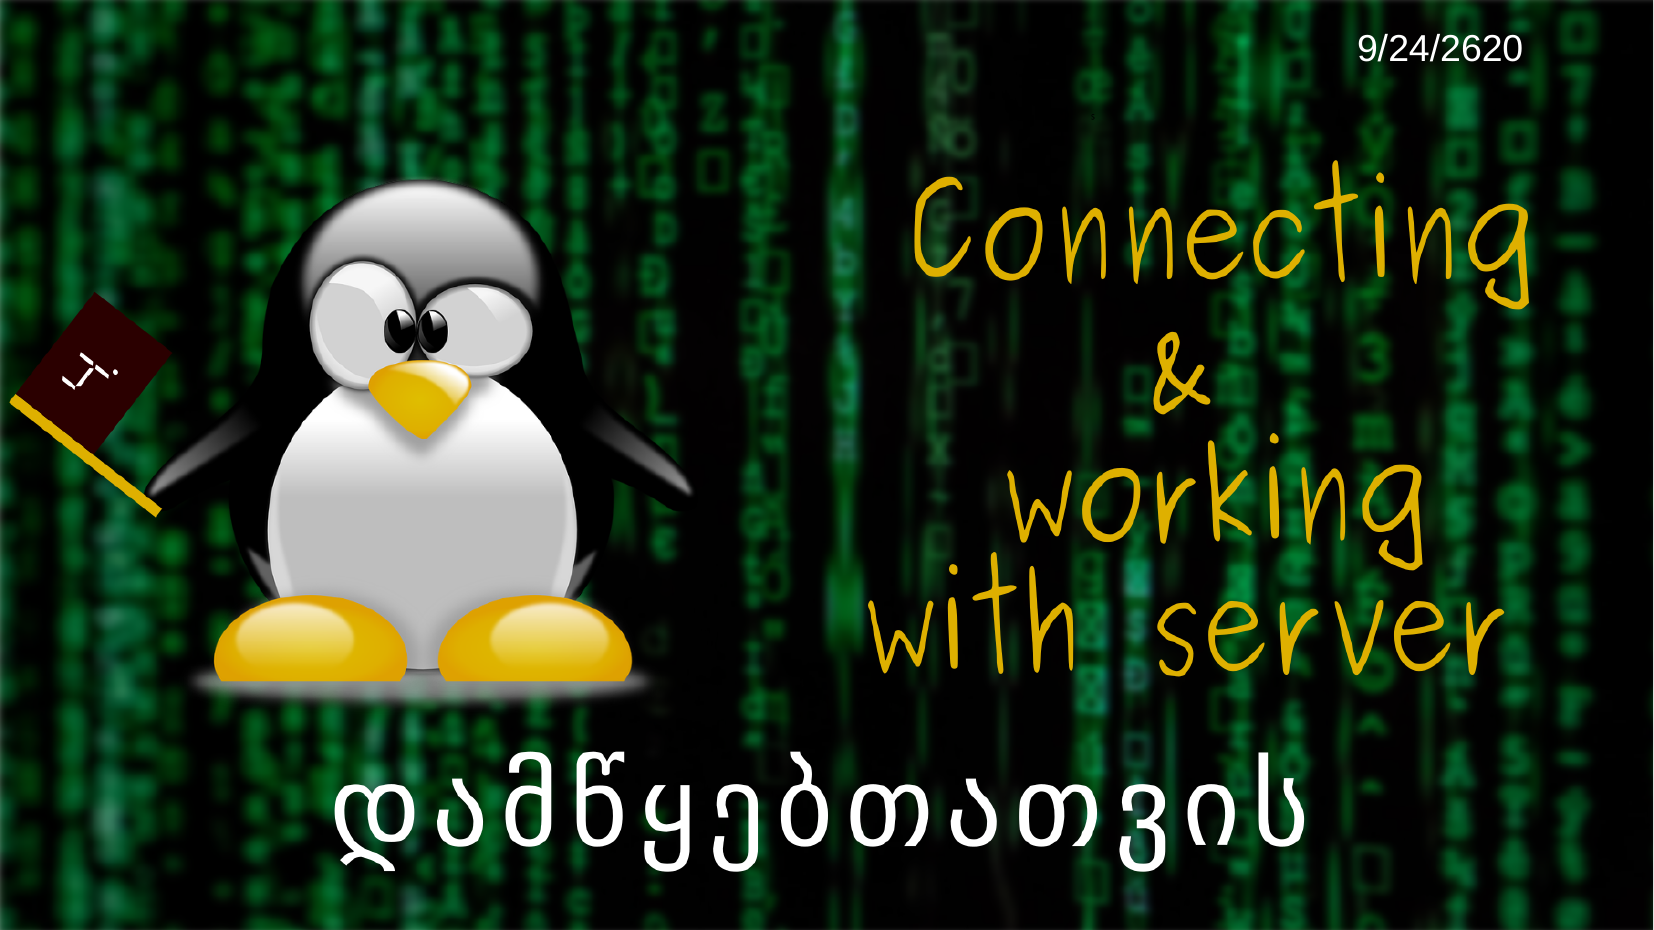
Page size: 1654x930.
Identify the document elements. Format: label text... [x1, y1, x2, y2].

picture [0, 0, 1654, 930]
text_box 5/3/2120 [1342, 19, 1601, 91]
